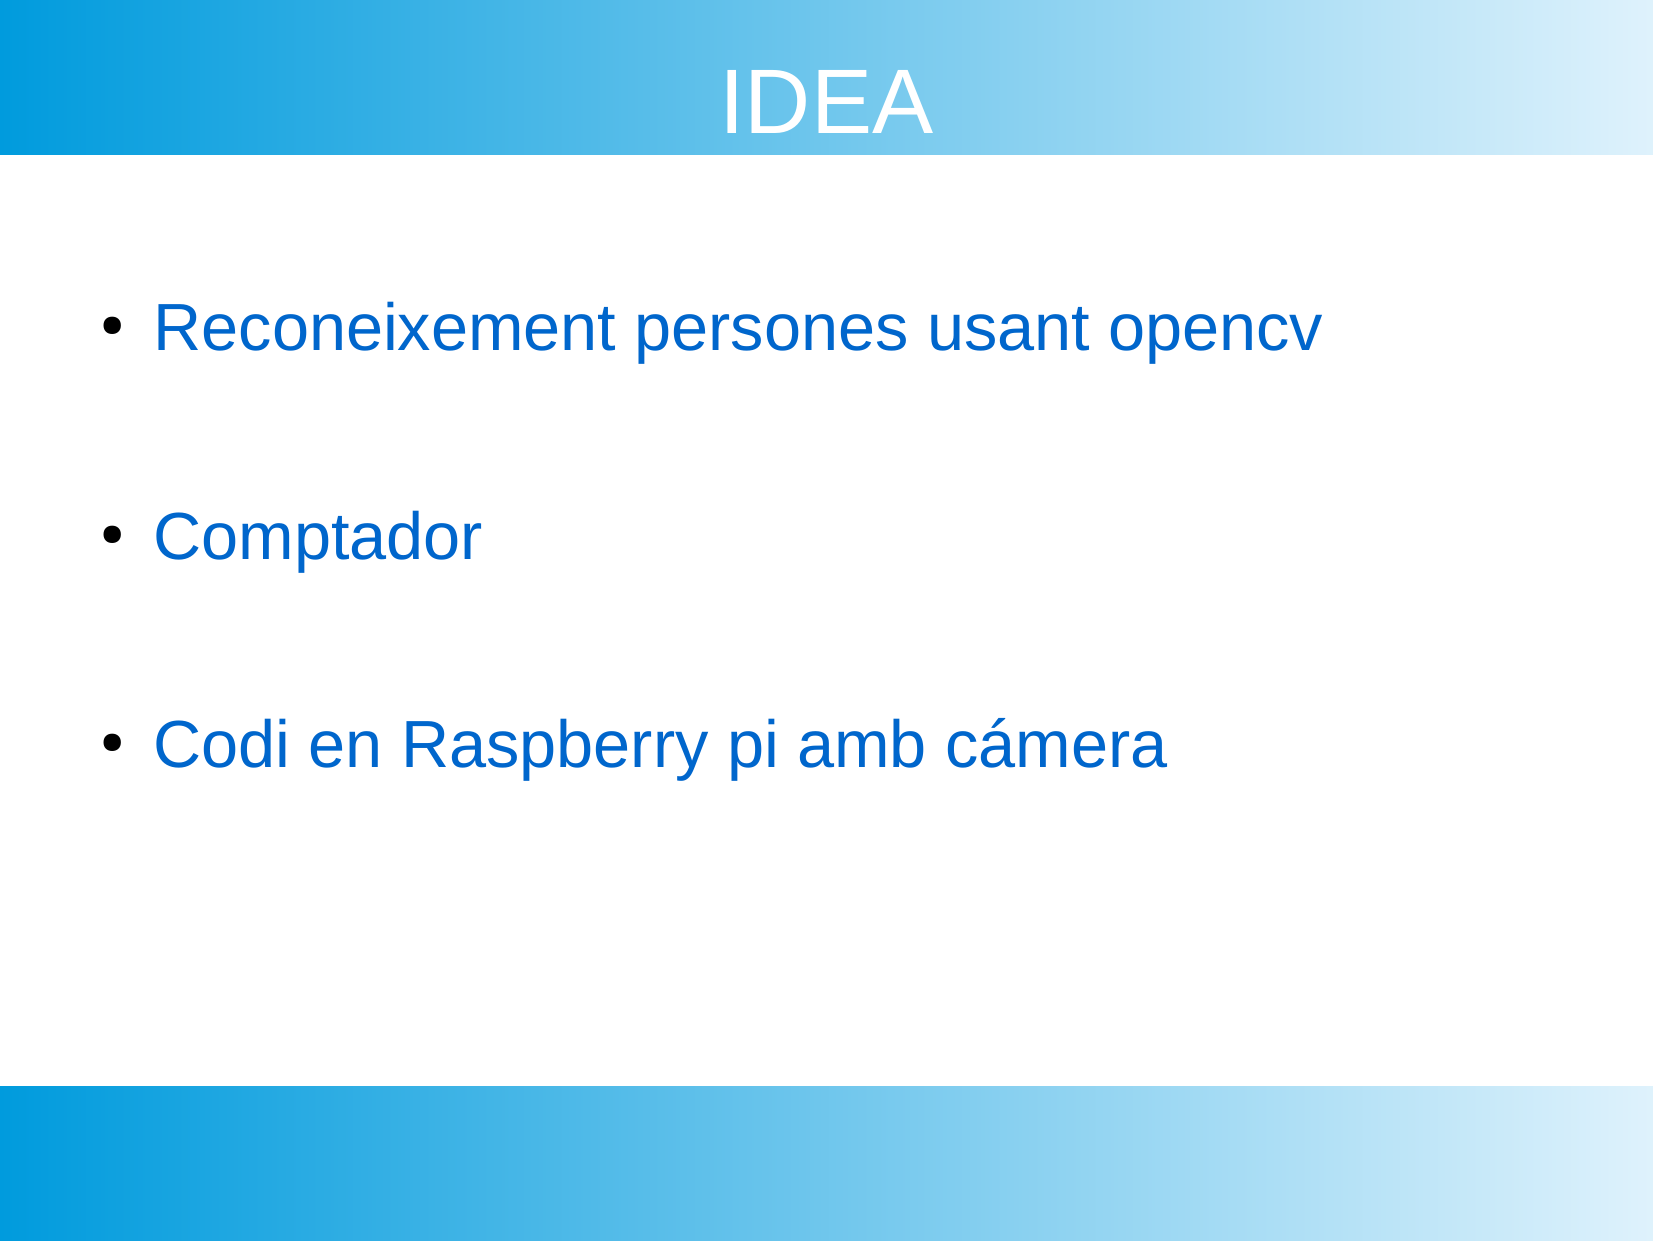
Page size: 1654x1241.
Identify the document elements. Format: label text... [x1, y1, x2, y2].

list Reconeixement persones usant opencv Comptador Codi en Raspberry pi amb cámera [82, 290, 1571, 1010]
title IDEA [82, 49, 1571, 155]
